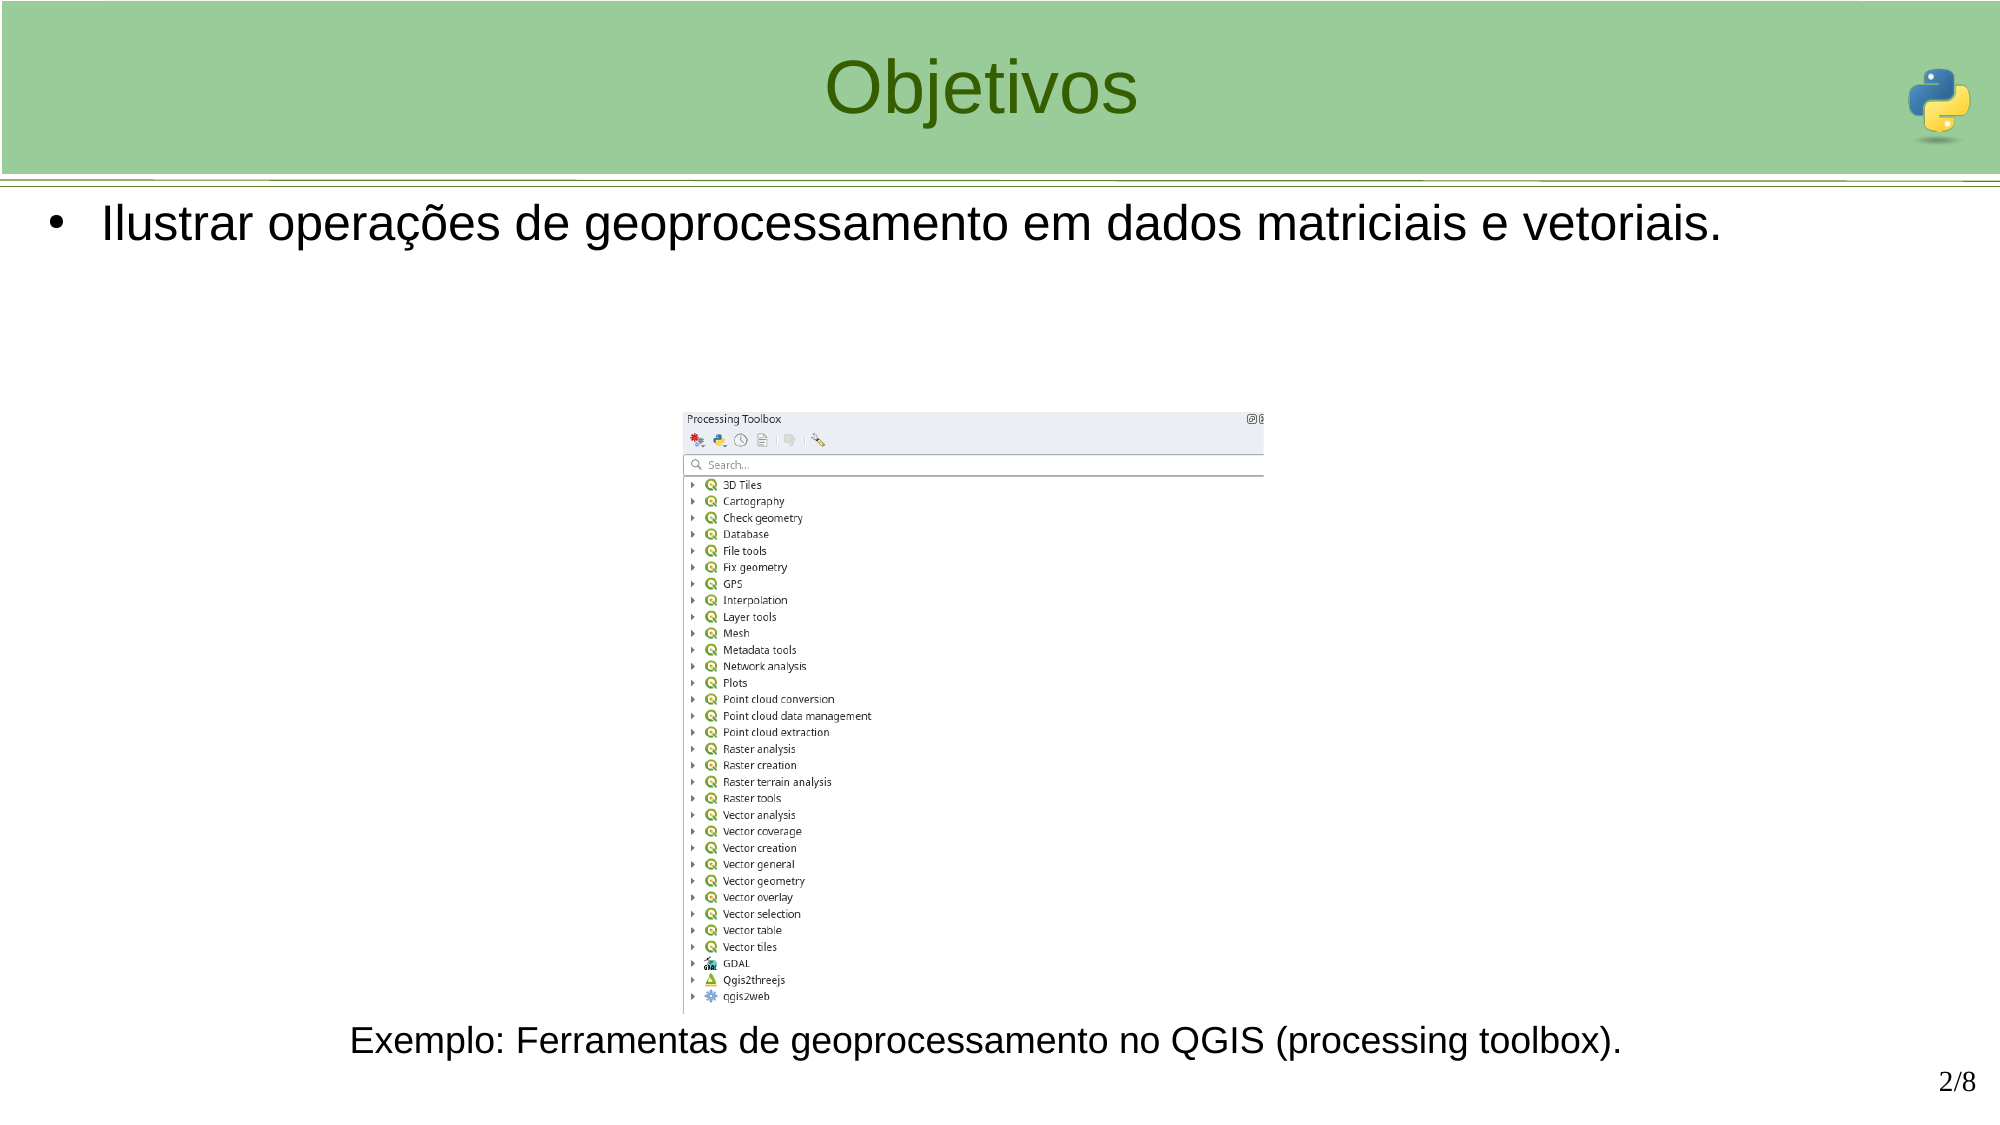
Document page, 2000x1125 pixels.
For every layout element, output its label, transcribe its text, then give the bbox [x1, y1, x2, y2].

title Objetivos [105, 0, 1861, 174]
picture [1901, 59, 1979, 148]
text_box Exemplo: Ferramentas de geoprocessamento no QGIS (processing toolbox). [334, 1011, 1640, 1069]
list Ilustrar operações de geoprocessamento em dados matriciais e vetoriais. [30, 195, 1966, 856]
picture [682, 412, 1264, 1011]
